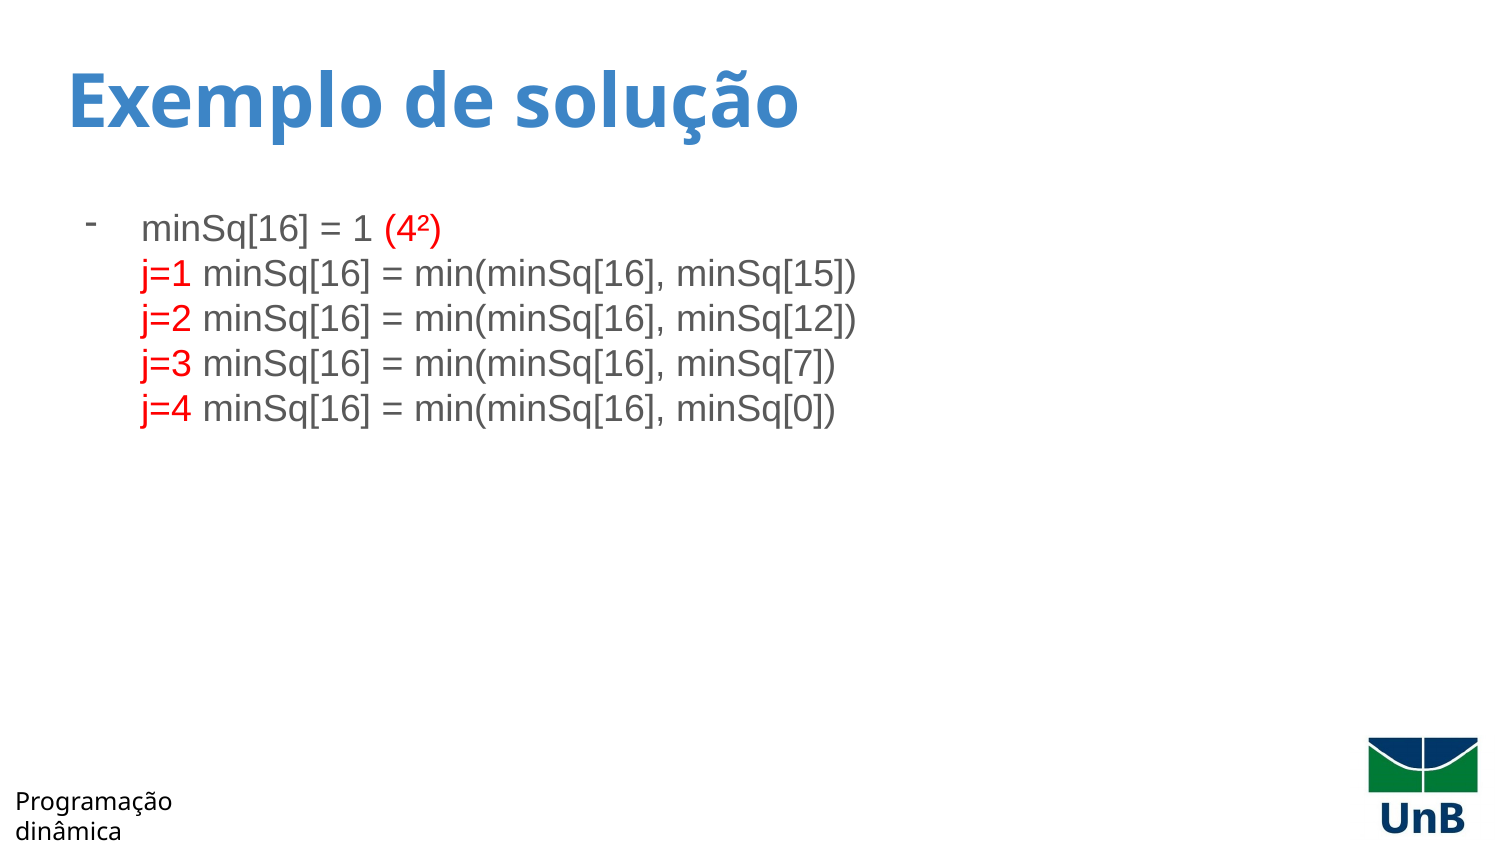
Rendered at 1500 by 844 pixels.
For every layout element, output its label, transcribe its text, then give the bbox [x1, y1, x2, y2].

text_box Programação dinâmica [0, 792, 290, 840]
list minSq[16] = 1 (4²) j=1 minSq[16] = min(minSq[16], minSq[15]) j=2 minSq[16] = min(minSq[16], minSq[12]) j=3 minSq[16] = min(minSq[16], minSq[7]) j=4 minSq[16] = min(minSq[16], minSq[0]) [51, 189, 1449, 736]
picture [1350, 735, 1495, 840]
title Exemplo de solução [51, 37, 1449, 157]
